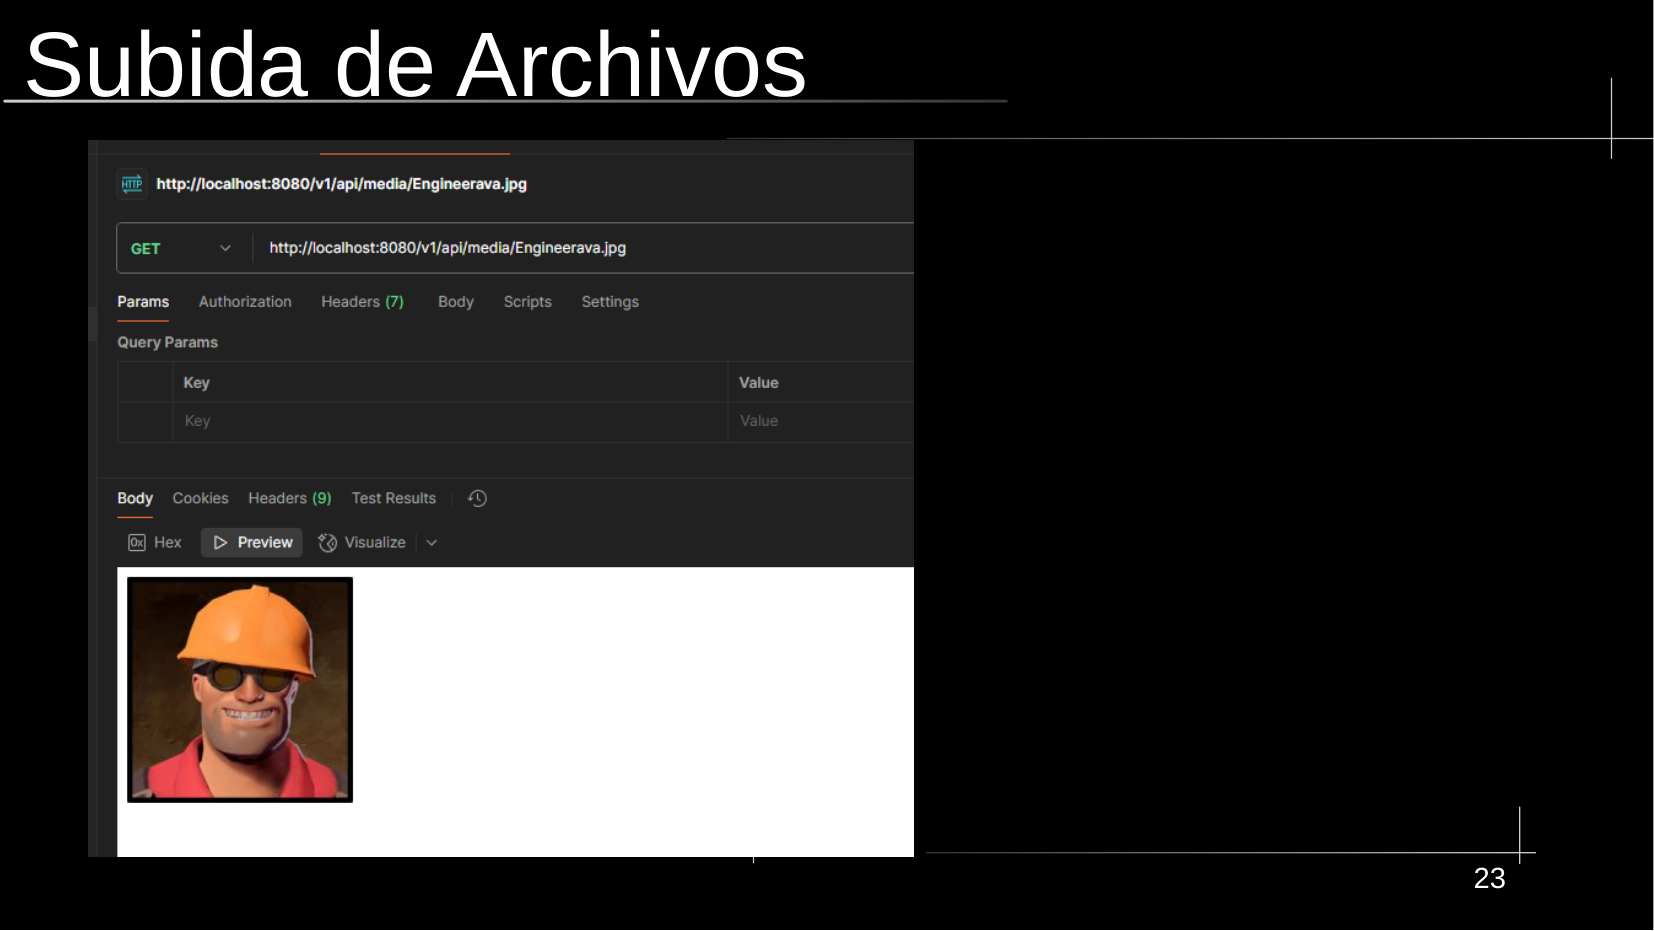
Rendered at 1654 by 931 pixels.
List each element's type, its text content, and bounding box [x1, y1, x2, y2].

picture [88, 140, 914, 857]
title Subida de Archivos [23, 11, 1589, 119]
